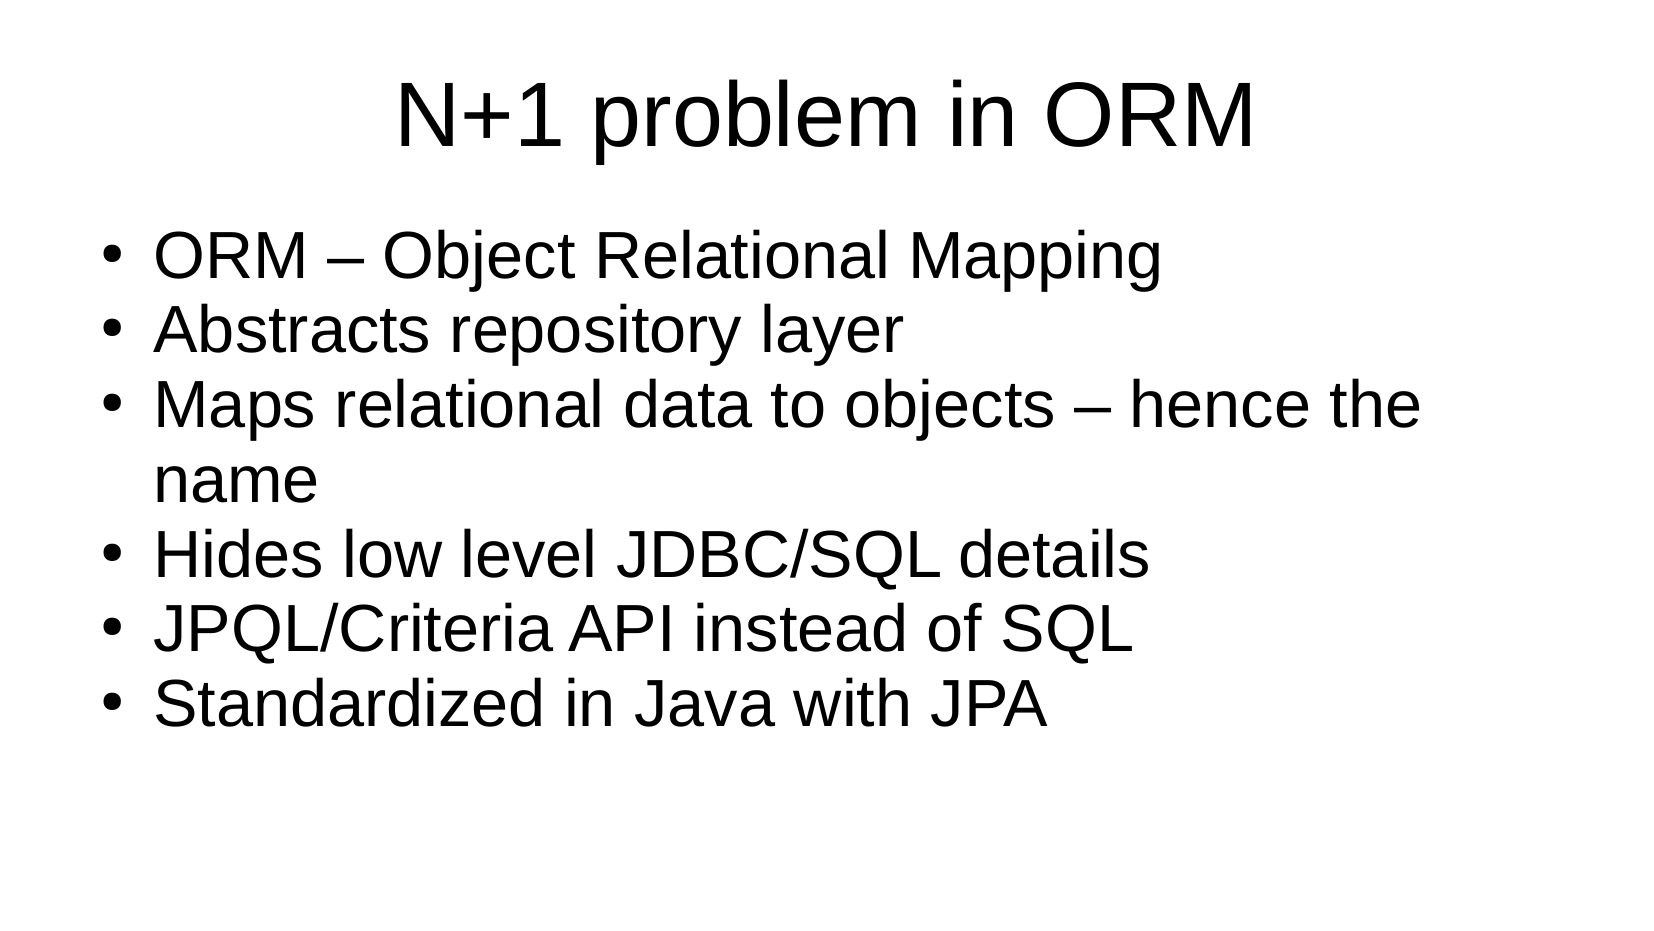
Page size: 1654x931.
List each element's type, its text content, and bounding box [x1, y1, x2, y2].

list ORM – Object Relational Mapping Abstracts repository layer Maps relational data to objects – hence the name Hides low level JDBC/SQL details JPQL/Criteria API instead of SQL Standardized in Java with JPA [82, 217, 1571, 758]
title N+1 problem in ORM [82, 37, 1571, 193]
